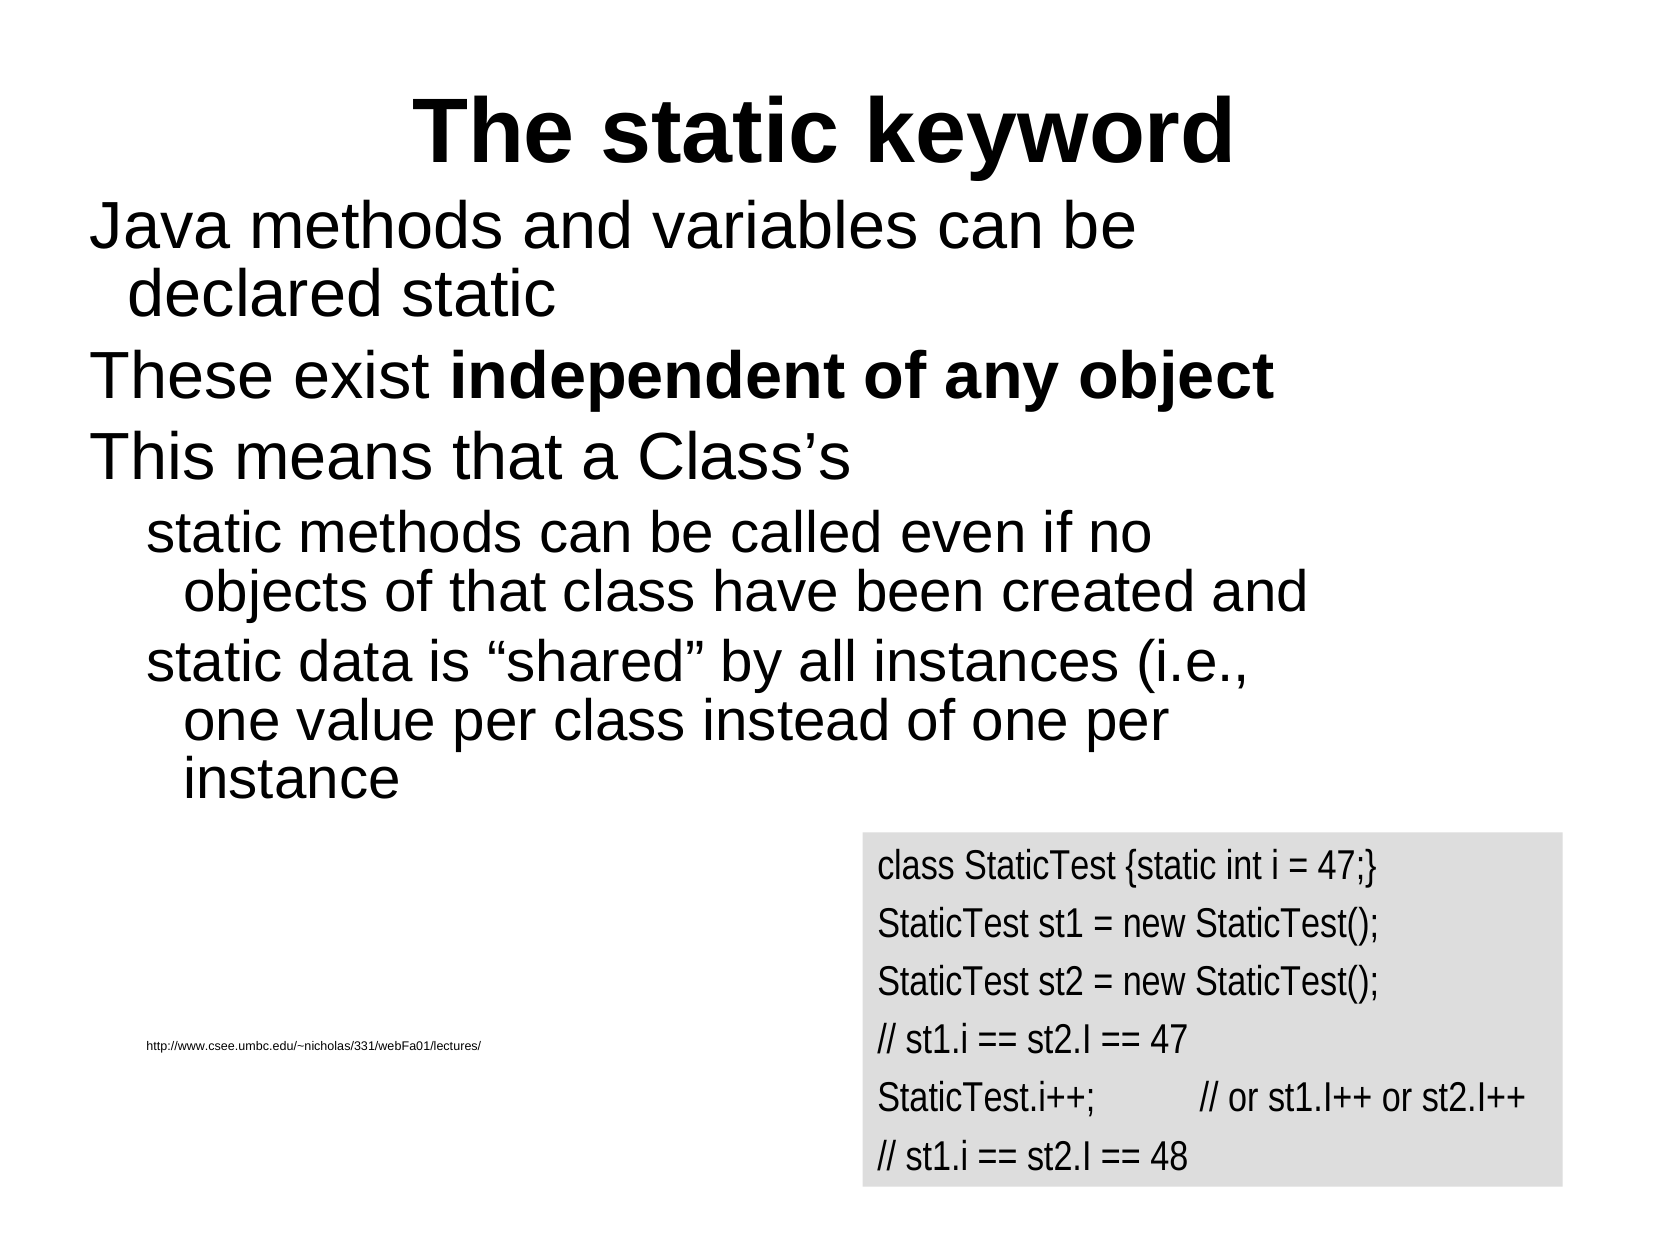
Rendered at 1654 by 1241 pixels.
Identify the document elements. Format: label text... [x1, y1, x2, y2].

text_box class StaticTest {static int i = 47;} StaticTest st1 = new StaticTest(); StaticTest st2 = new StaticTest(); // st1.i == st2.I == 47 StaticTest.i++; // or st1.I++ or st2.I++ // st1.i == st2.I == 48 [862, 832, 1563, 1187]
list Java methods and variables can be declared static These exist independent of any object This means that a Class’s static methods can be called even if no objects of that class have been created and static data is “shared” by all instances (i.e., one value per class instead of one per instance http://www.csee.umbc.edu/~nicholas/331/webFa01/lectures/ [75, 187, 1351, 1163]
title The static keyword [187, 37, 1463, 226]
